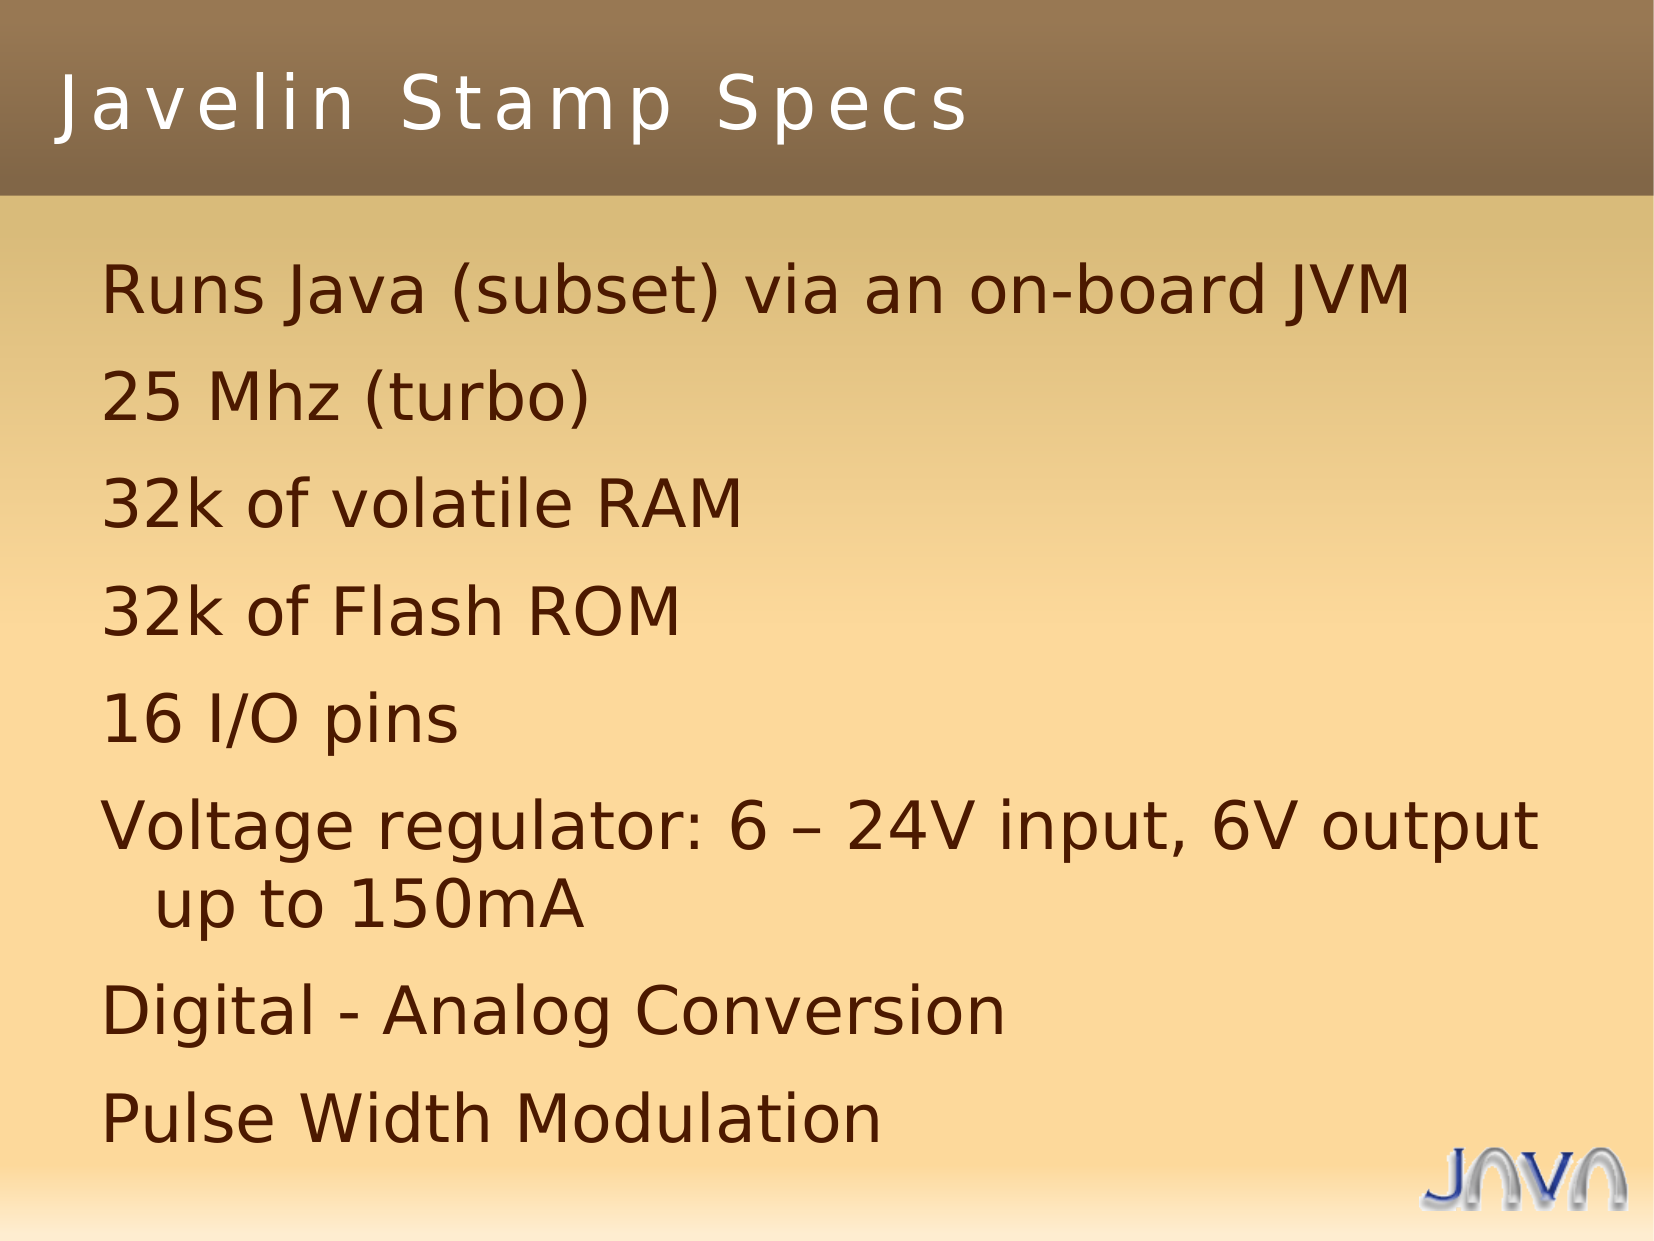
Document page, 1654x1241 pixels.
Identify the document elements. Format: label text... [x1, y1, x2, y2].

title Javelin Stamp Specs [59, 36, 1595, 171]
list Runs Java (subset) via an on-board JVM 25 Mhz (turbo) 32k of volatile RAM 32k of Flash ROM 16 I/O pins Voltage regulator: 6 – 24V input, 6V output up to 150mA Digital - Analog Conversion Pulse Width Modulation [82, 251, 1571, 1158]
picture [0, 0, 1654, 1241]
